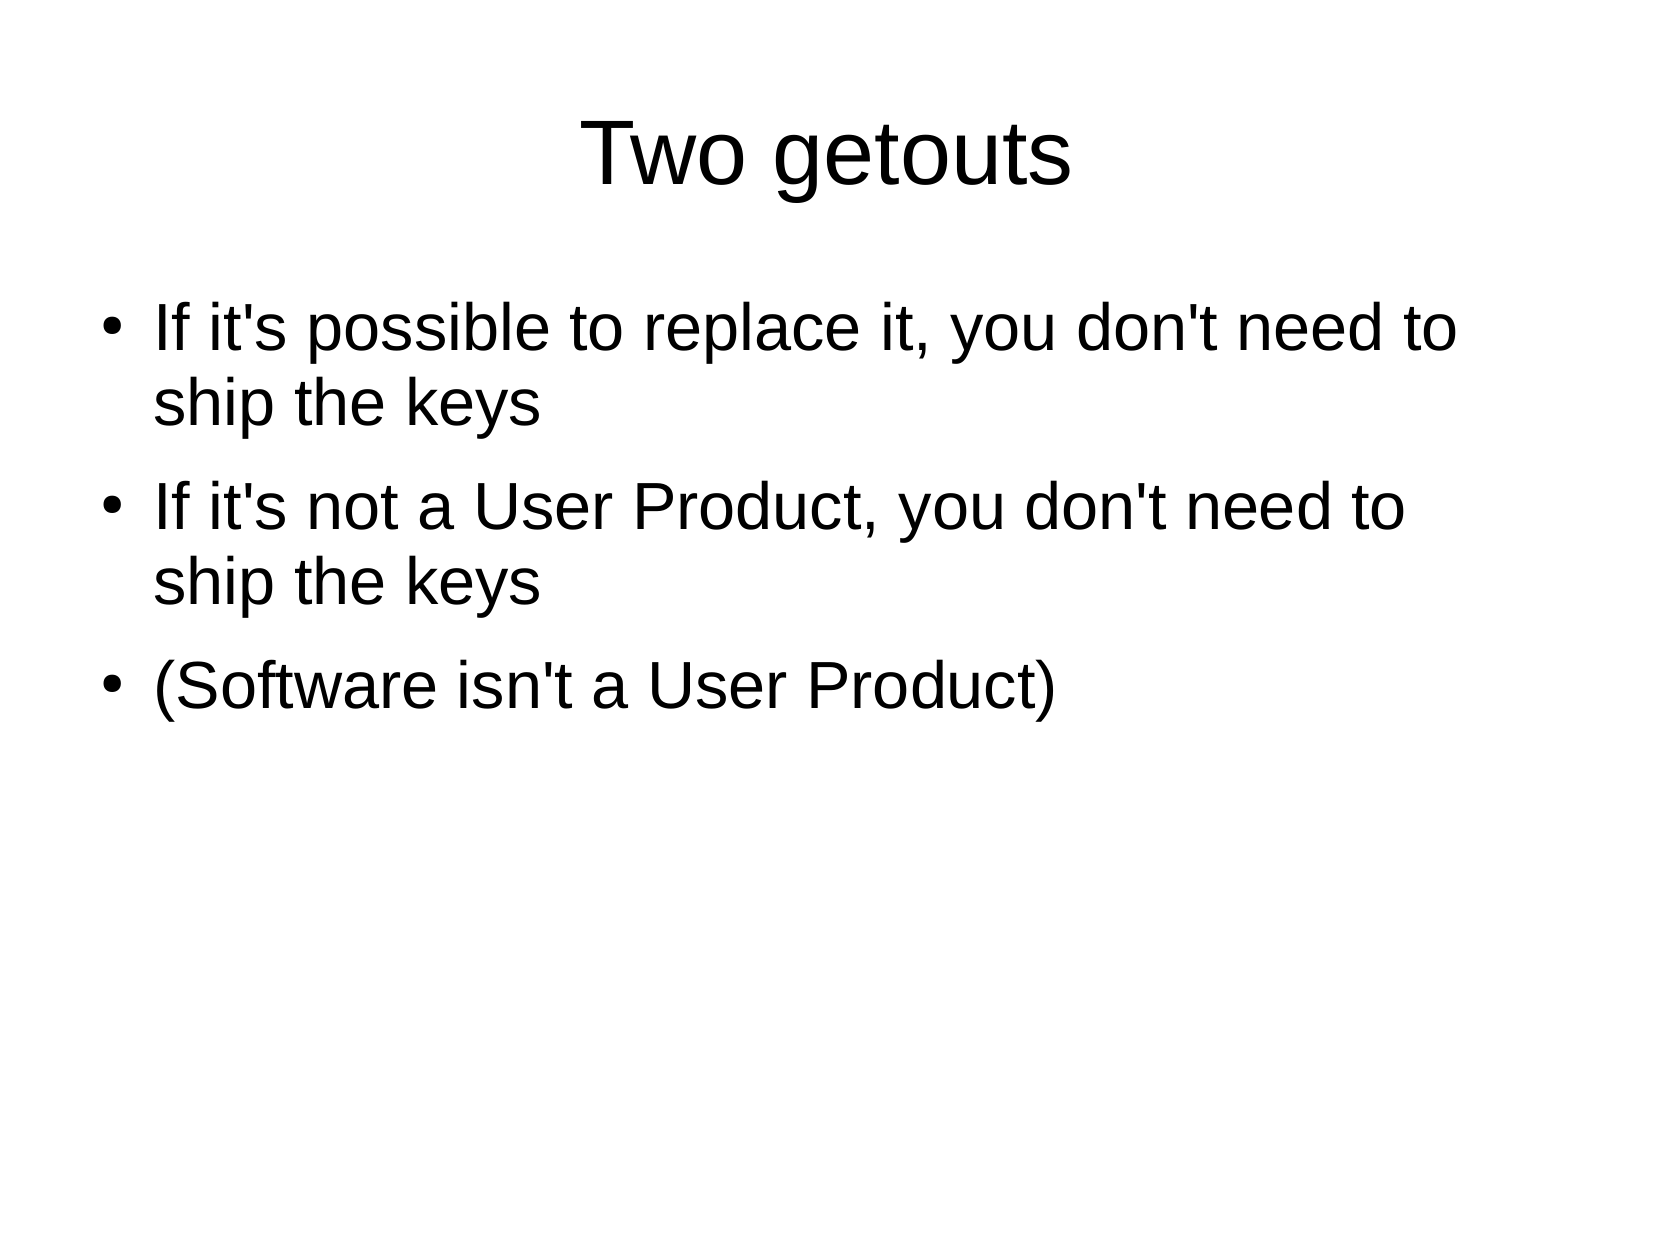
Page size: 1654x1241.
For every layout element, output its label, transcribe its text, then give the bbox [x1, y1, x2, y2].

list If it's possible to replace it, you don't need to ship the keys If it's not a User Product, you don't need to ship the keys (Software isn't a User Product) [82, 290, 1538, 1010]
title Two getouts [82, 49, 1571, 257]
